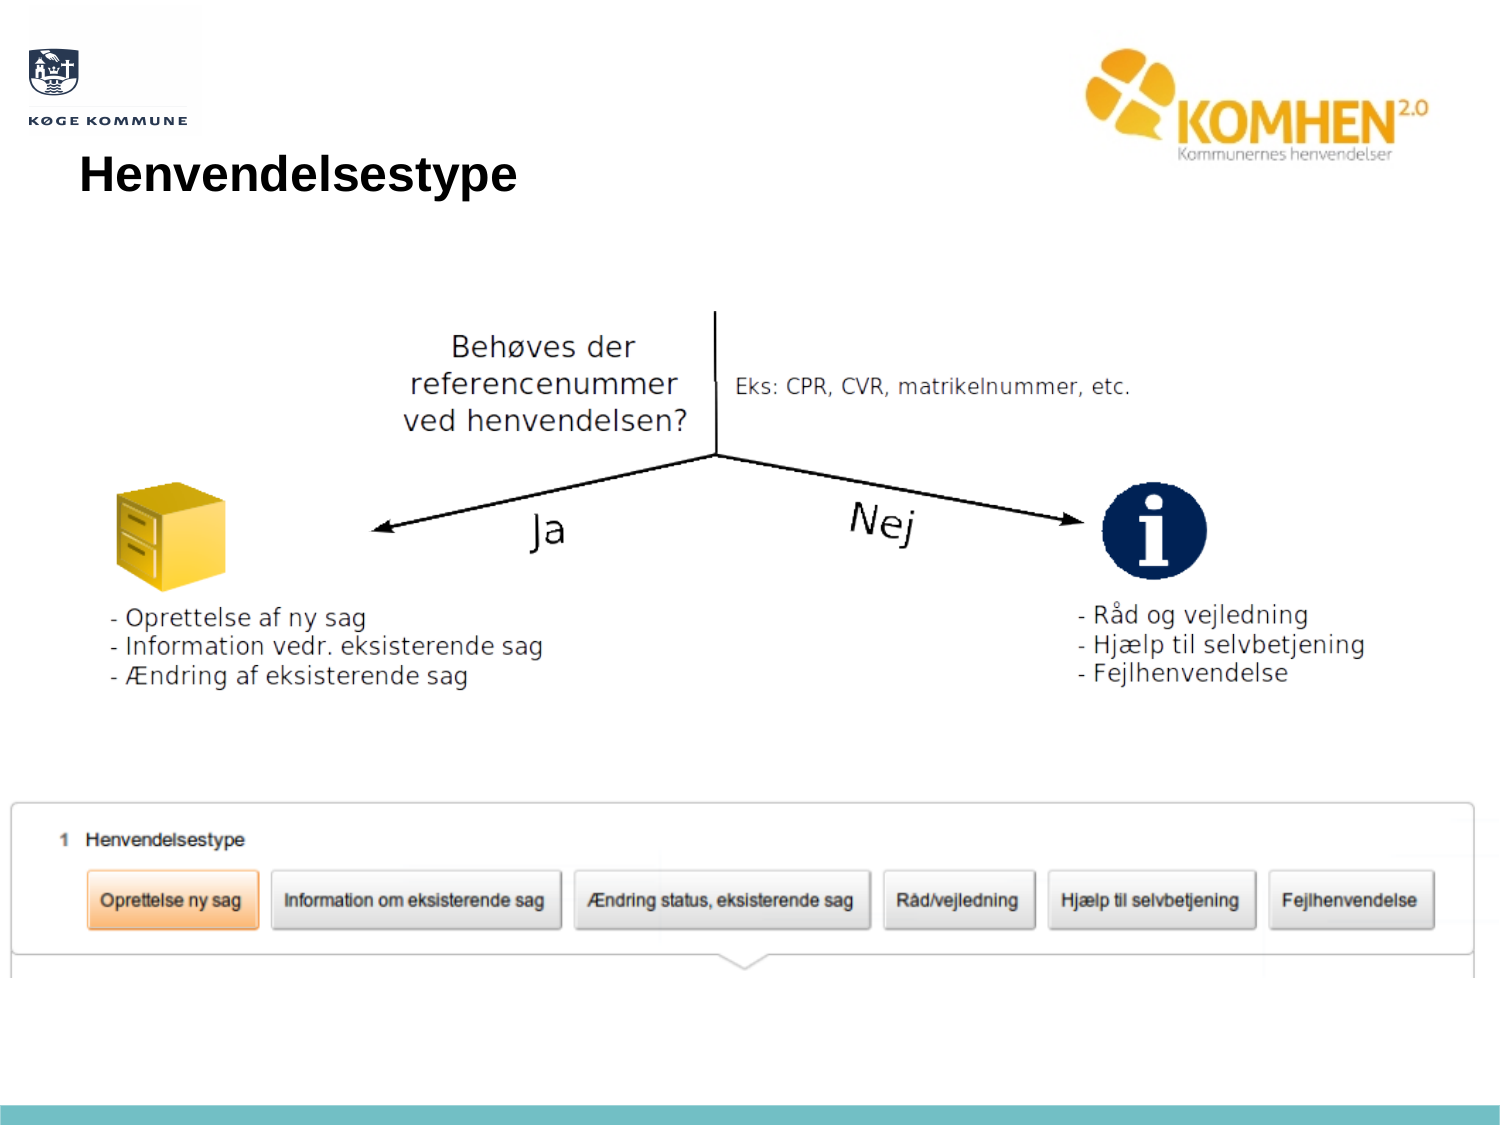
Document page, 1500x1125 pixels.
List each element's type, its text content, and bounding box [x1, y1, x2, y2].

picture [0, 311, 1499, 978]
text_box Henvendelsestype [65, 78, 1415, 266]
picture [1069, 30, 1440, 186]
picture [29, 5, 202, 136]
text_box [0, 1105, 1500, 1125]
